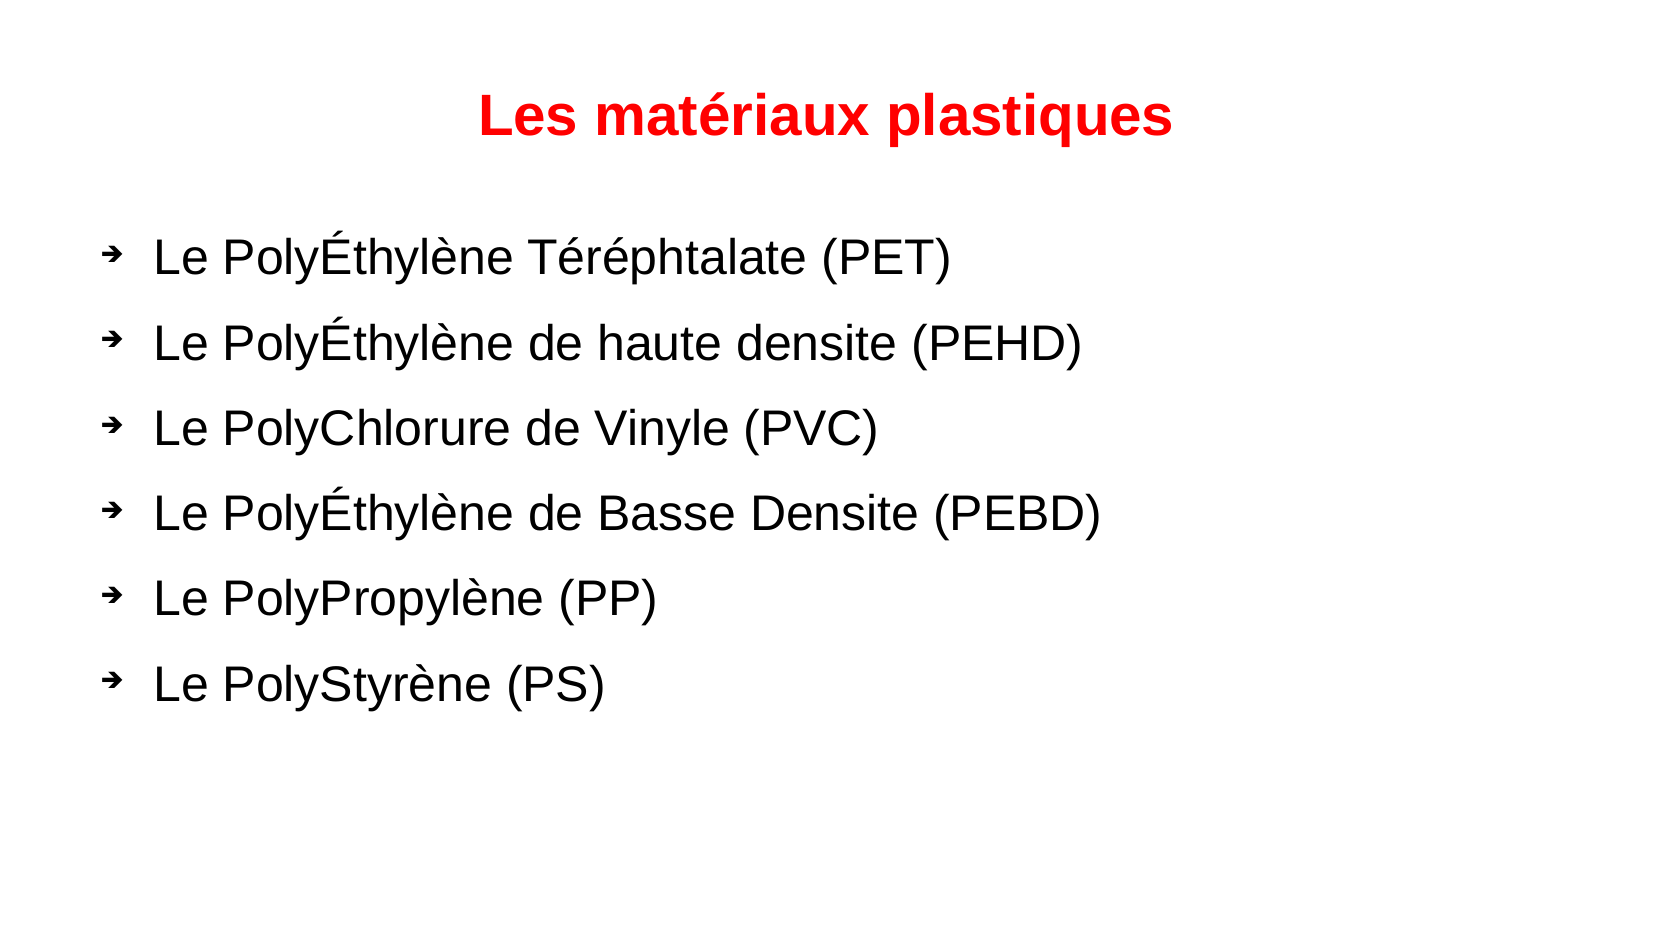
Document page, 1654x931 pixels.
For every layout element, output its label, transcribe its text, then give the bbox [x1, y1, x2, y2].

title Les matériaux plastiques [82, 37, 1571, 193]
list Le PolyÉthylène Téréphtalate (PET) Le PolyÉthylène de haute densite (PEHD) Le PolyChlorure de Vinyle (PVC) Le PolyÉthylène de Basse Densite (PEBD) Le PolyPropylène (PP) Le PolyStyrène (PS) [82, 229, 1571, 769]
